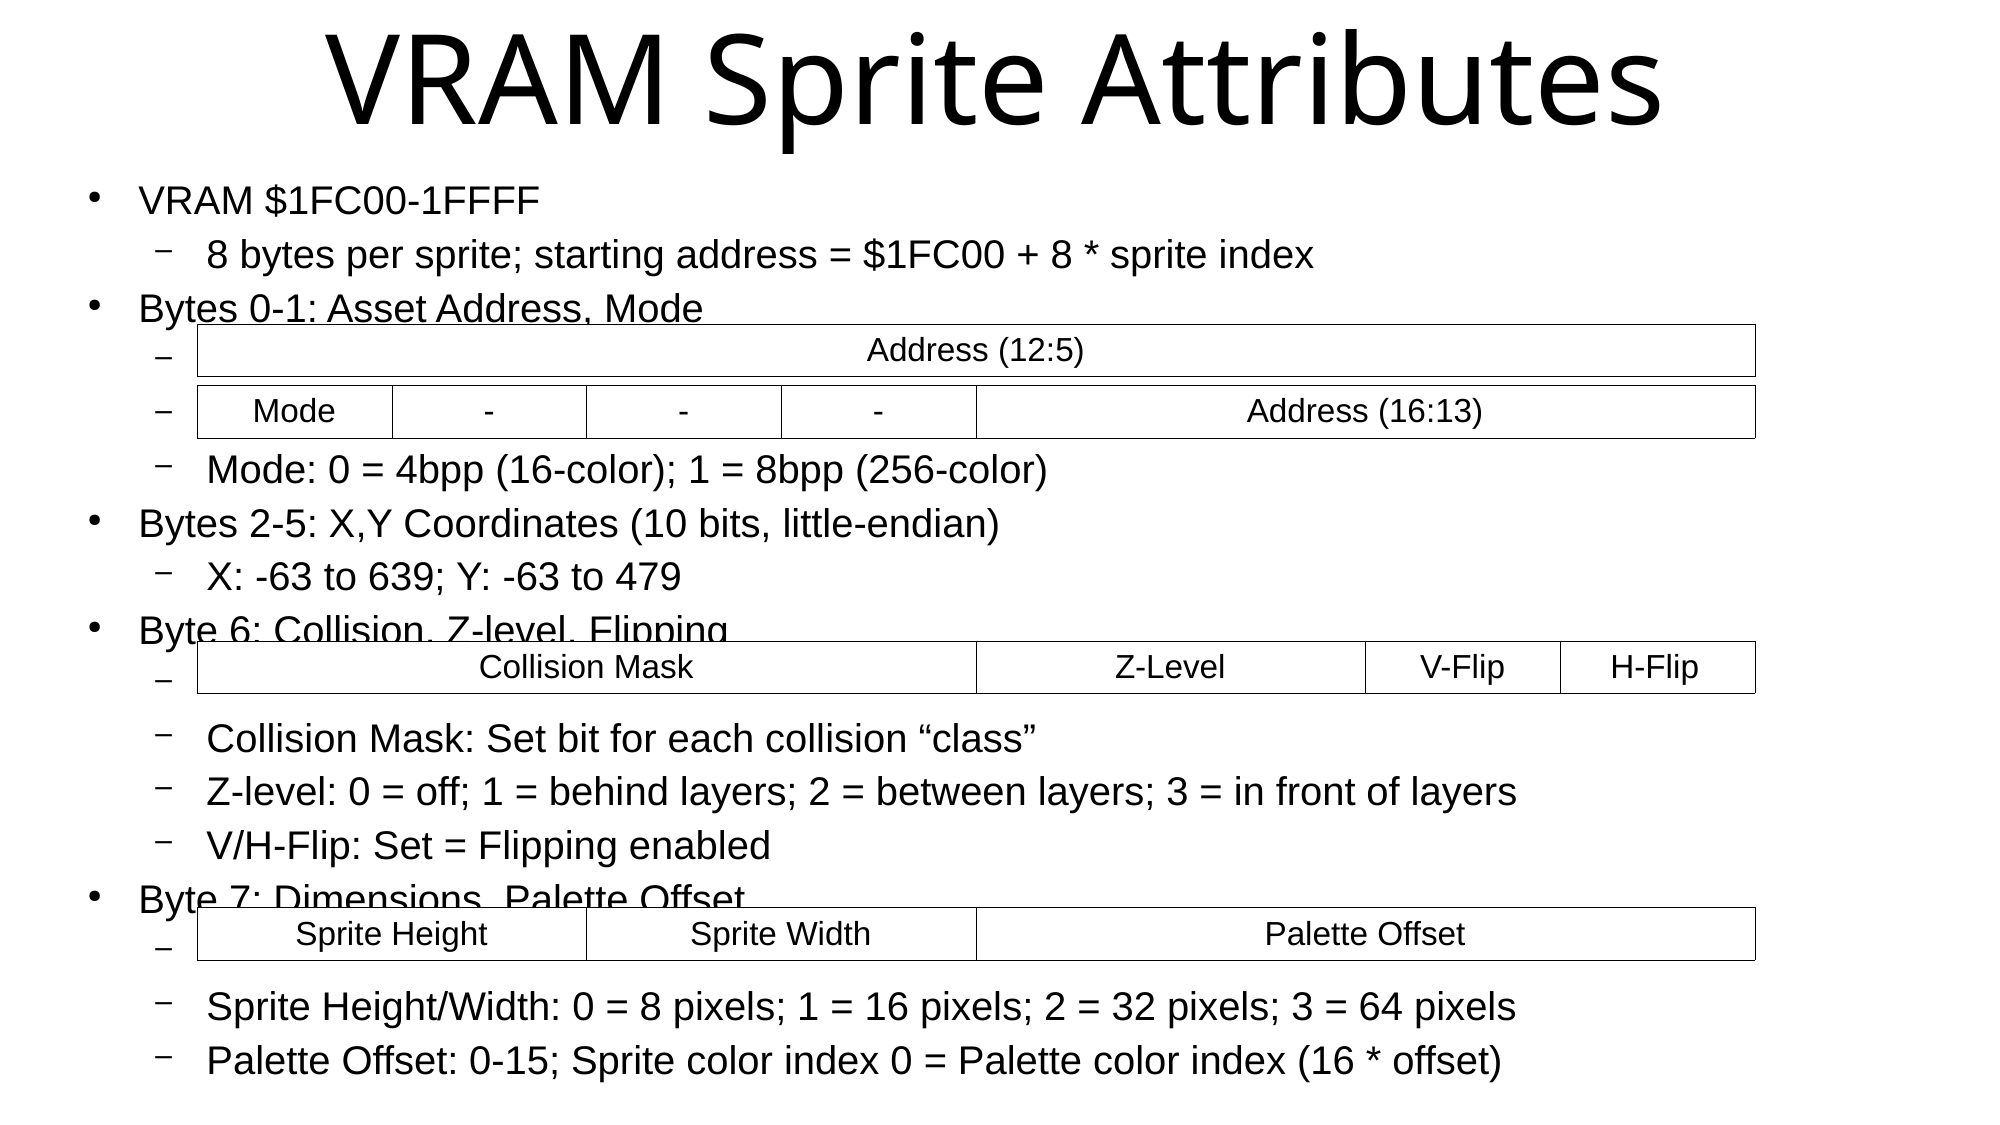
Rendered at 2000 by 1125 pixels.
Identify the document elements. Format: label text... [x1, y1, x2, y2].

table_header H-Flip [1561, 642, 1755, 693]
table_header Z-Level [977, 642, 1365, 693]
table_header V-Flip [1366, 642, 1560, 693]
table_header Sprite Width [587, 908, 976, 960]
title VRAM Sprite Attributes [28, 0, 1964, 194]
table_header - [587, 386, 781, 438]
table_header Mode [198, 386, 392, 438]
table_header Palette Offset [977, 908, 1755, 960]
table_header Address (12:5) [198, 325, 1755, 376]
list VRAM $1FC00-1FFFF 8 bytes per sprite; starting address = $1FC00 + 8 * sprite index Bytes 0-1: Asset Address, Mode Mode: 0 = 4bpp (16-color); 1 = 8bpp (256-color) Bytes 2-5: X,Y Coordinates (10 bits, little-endian) X: -63 to 639; Y: -63 to 479 Byte 6: Collision, Z-level, Flipping Collision Mask: Set bit for each collision “class” Z-level: 0 = off; 1 = behind layers; 2 = between layers; 3 = in front of layers V/H-Flip: Set = Flipping enabled Byte 7: Dimensions, Palette Offset Sprite Height/Width: 0 = 8 pixels; 1 = 16 pixels; 2 = 32 pixels; 3 = 64 pixels Palette Offset: 0-15; Sprite color index 0 = Palette color index (16 * offset) [55, 167, 1966, 1096]
table_header Address (16:13) [977, 386, 1755, 438]
table_header - [782, 386, 976, 438]
table_header - [393, 386, 586, 438]
table_header Collision Mask [198, 642, 976, 693]
table_header Sprite Height [198, 908, 586, 960]
